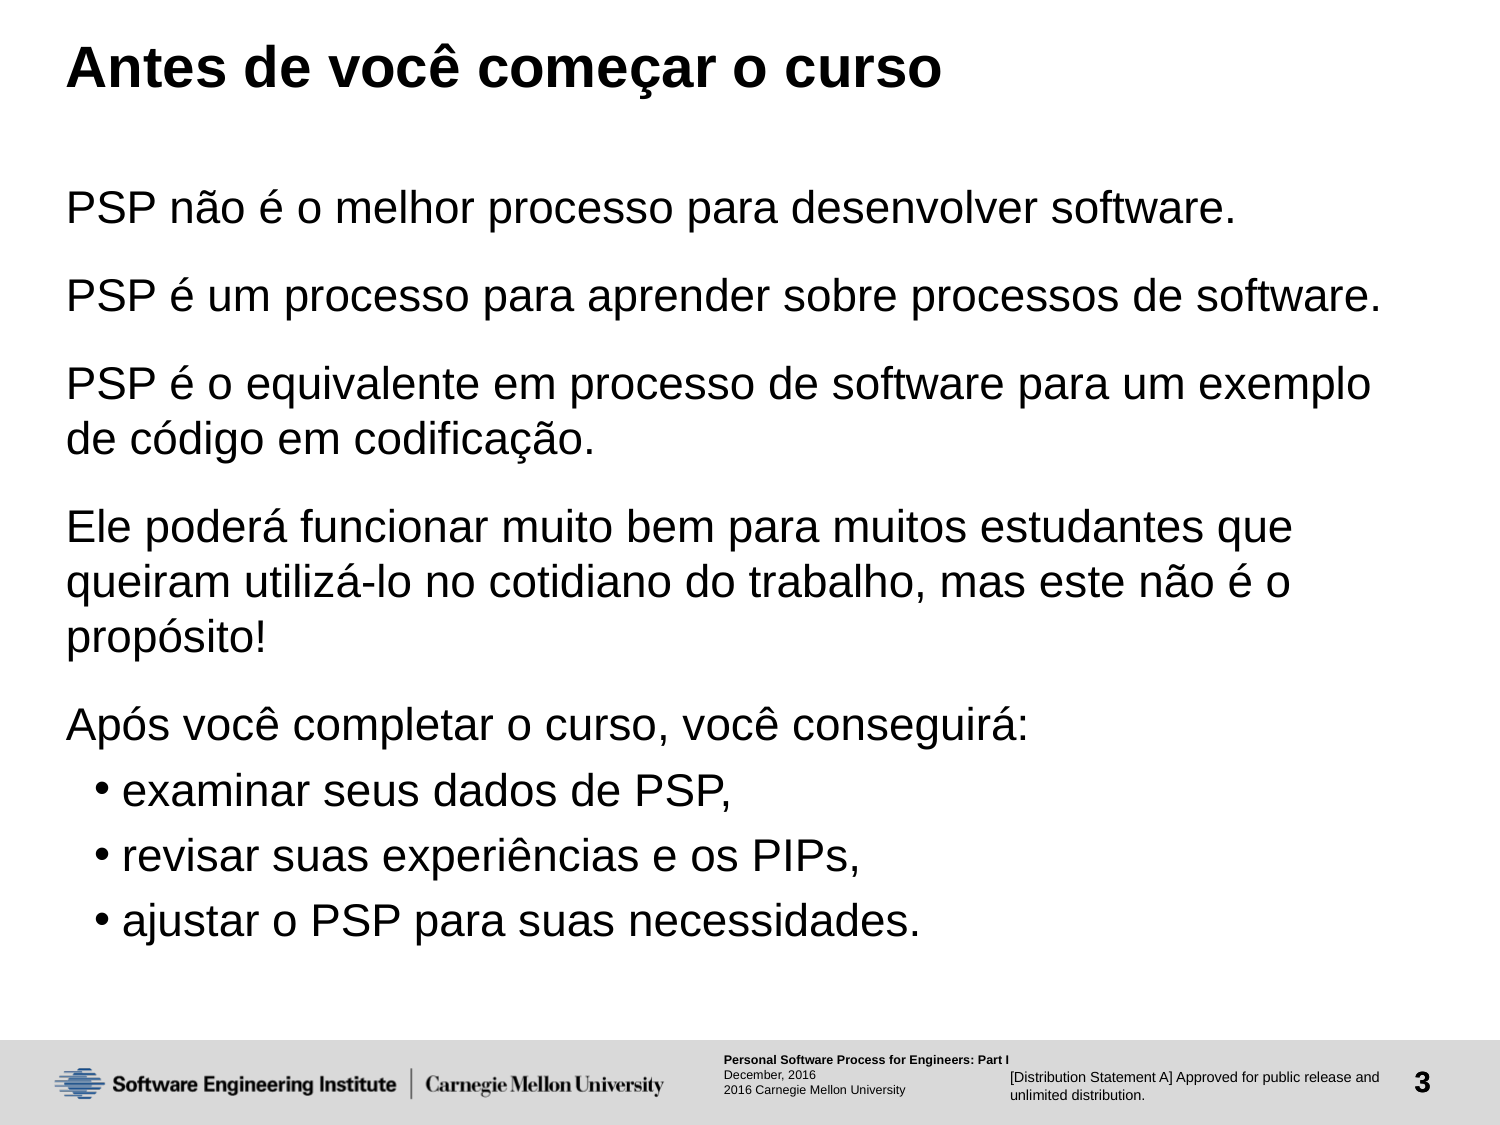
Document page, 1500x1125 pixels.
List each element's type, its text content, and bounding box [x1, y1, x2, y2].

picture [46, 1061, 673, 1104]
list PSP não é o melhor processo para desenvolver software. PSP é um processo para aprender sobre processos de software. PSP é o equivalente em processo de software para um exemplo de código em codificação. Ele poderá funcionar muito bem para muitos estudantes que queiram utilizá-lo no cotidiano do trabalho, mas este não é o propósito! Após você completar o curso, você conseguirá: examinar seus dados de PSP, revisar suas experiências e os PIPs, ajustar o PSP para suas necessidades. [65, 177, 1431, 1000]
title Antes de você começar o curso [65, 37, 1313, 148]
